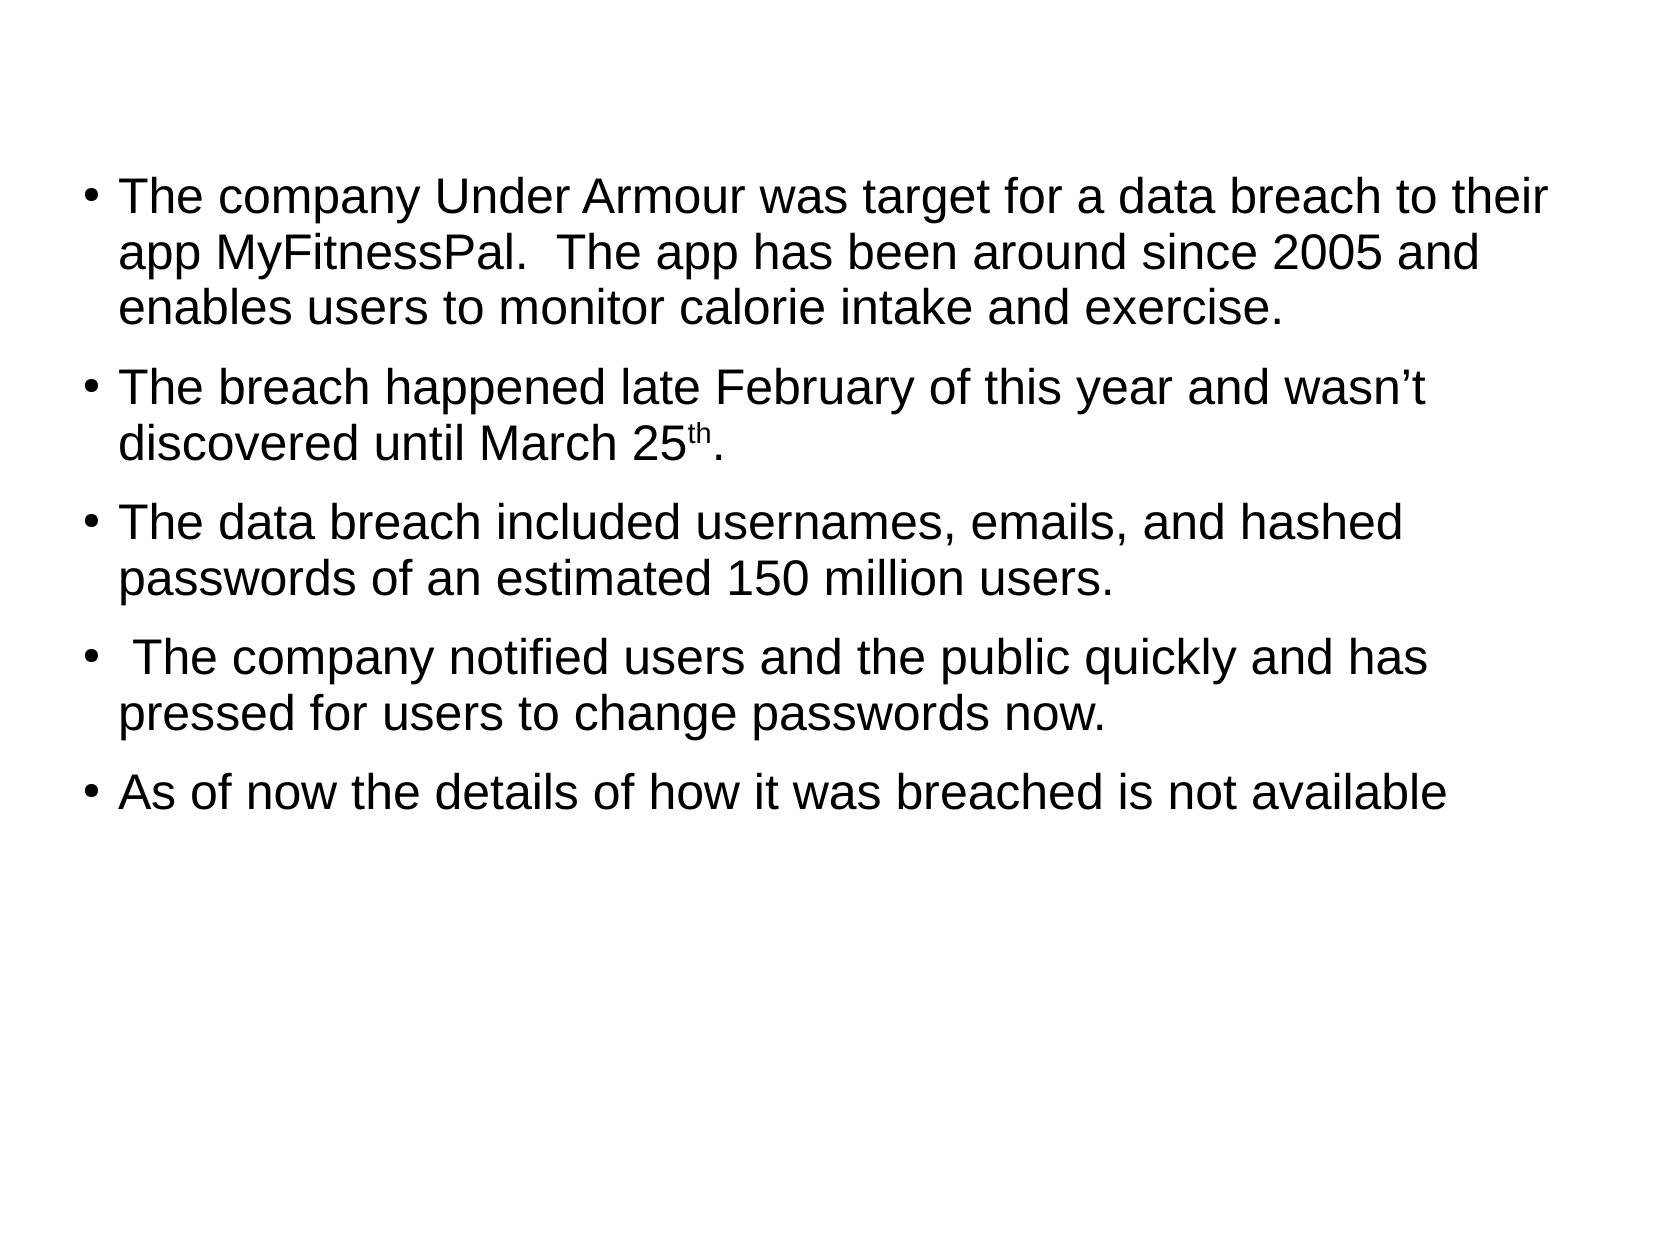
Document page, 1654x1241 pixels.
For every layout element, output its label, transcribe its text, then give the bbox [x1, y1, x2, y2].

subtitle The company Under Armour was target for a data breach to their app MyFitnessPal. The app has been around since 2005 and enables users to monitor calorie intake and exercise. The breach happened late February of this year and wasn’t discovered until March 25th. The data breach included usernames, emails, and hashed passwords of an estimated 150 million users. The company notified users and the public quickly and has pressed for users to change passwords now. As of now the details of how it was breached is not available [82, 49, 1571, 1010]
